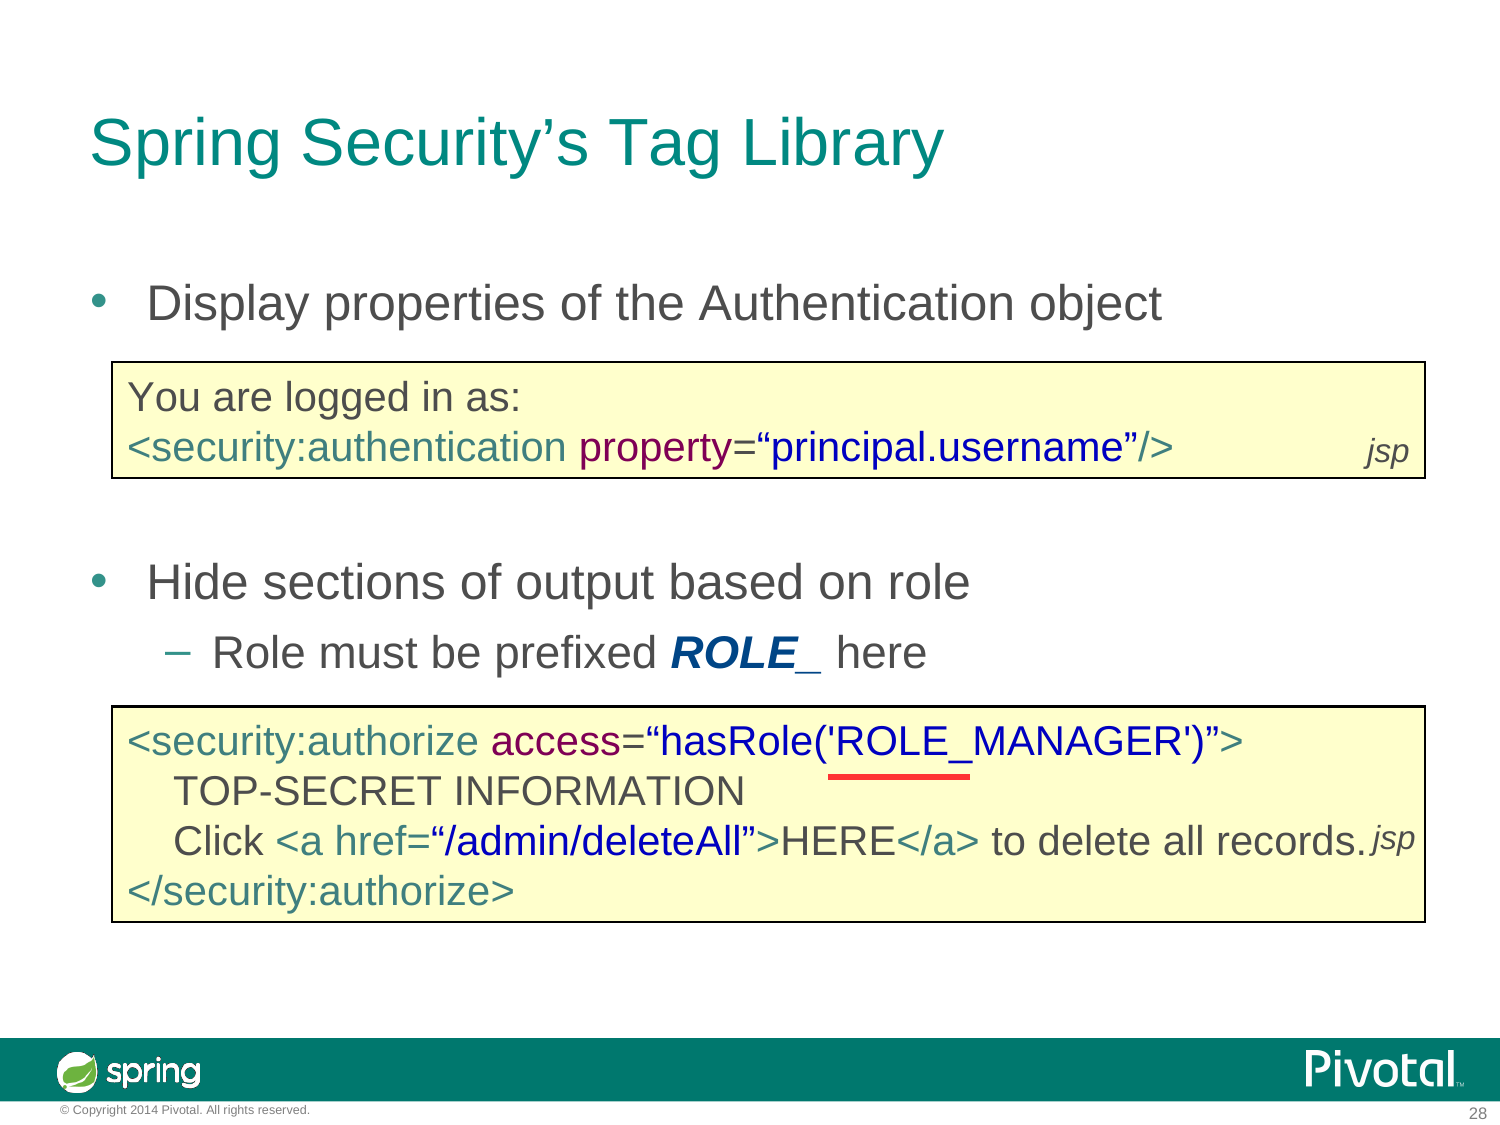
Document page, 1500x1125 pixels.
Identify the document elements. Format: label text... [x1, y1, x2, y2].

picture [32, 1041, 210, 1103]
list Display properties of the Authentication object Hide sections of output based on role Role must be prefixed ROLE_ here [75, 262, 1426, 1005]
text_box You are logged in as: <security:authentication property=“principal.username”/> [112, 362, 1425, 478]
text_box <security:authorize access=“hasRole('ROLE_MANAGER')”> TOP-SECRET INFORMATION Click <a href=“/admin/deleteAll”>HERE</a> to delete all records. </security:authorize> [112, 706, 1425, 923]
title Spring Security’s Tag Library [75, 91, 1426, 187]
text_box jsp [1352, 421, 1447, 479]
picture [1306, 1050, 1464, 1087]
text_box jsp [1358, 809, 1453, 867]
